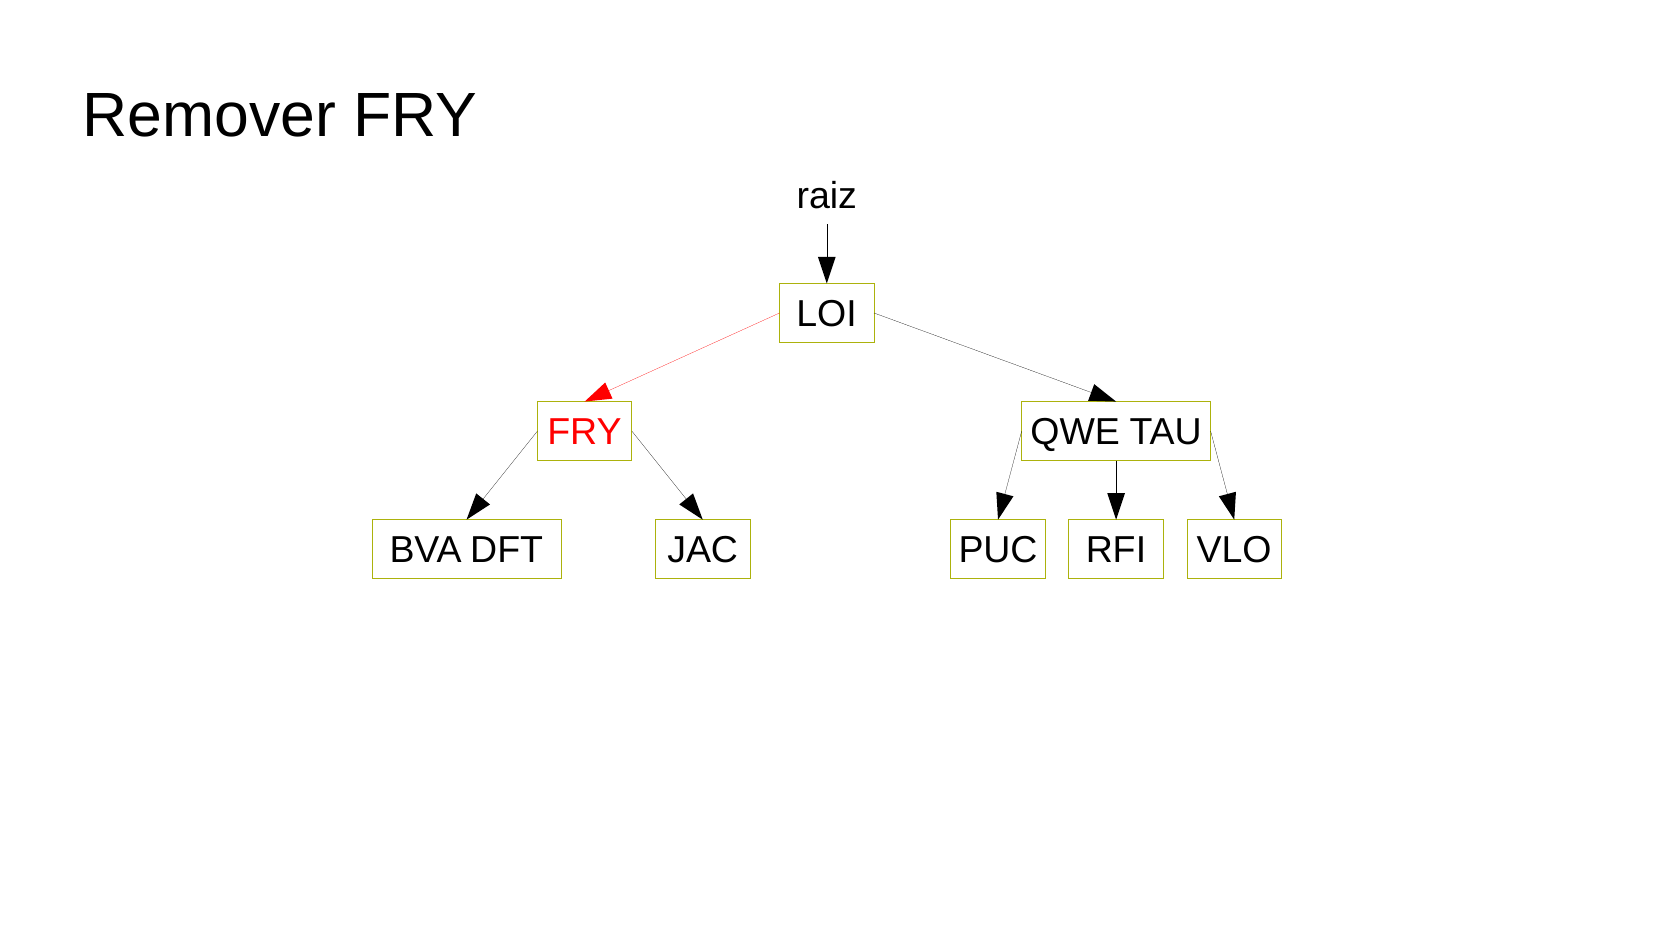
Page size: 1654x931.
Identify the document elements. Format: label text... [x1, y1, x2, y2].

text_box RFI [1068, 519, 1164, 579]
text_box raiz [781, 167, 872, 225]
text_box JAC [655, 519, 751, 579]
title Remover FRY [82, 37, 1571, 193]
text_box PUC [950, 519, 1046, 579]
text_box QWE TAU [1021, 401, 1211, 461]
text_box BVA DFT [372, 519, 562, 579]
text_box VLO [1187, 519, 1282, 579]
text_box FRY [537, 401, 632, 461]
text_box LOI [779, 283, 875, 343]
